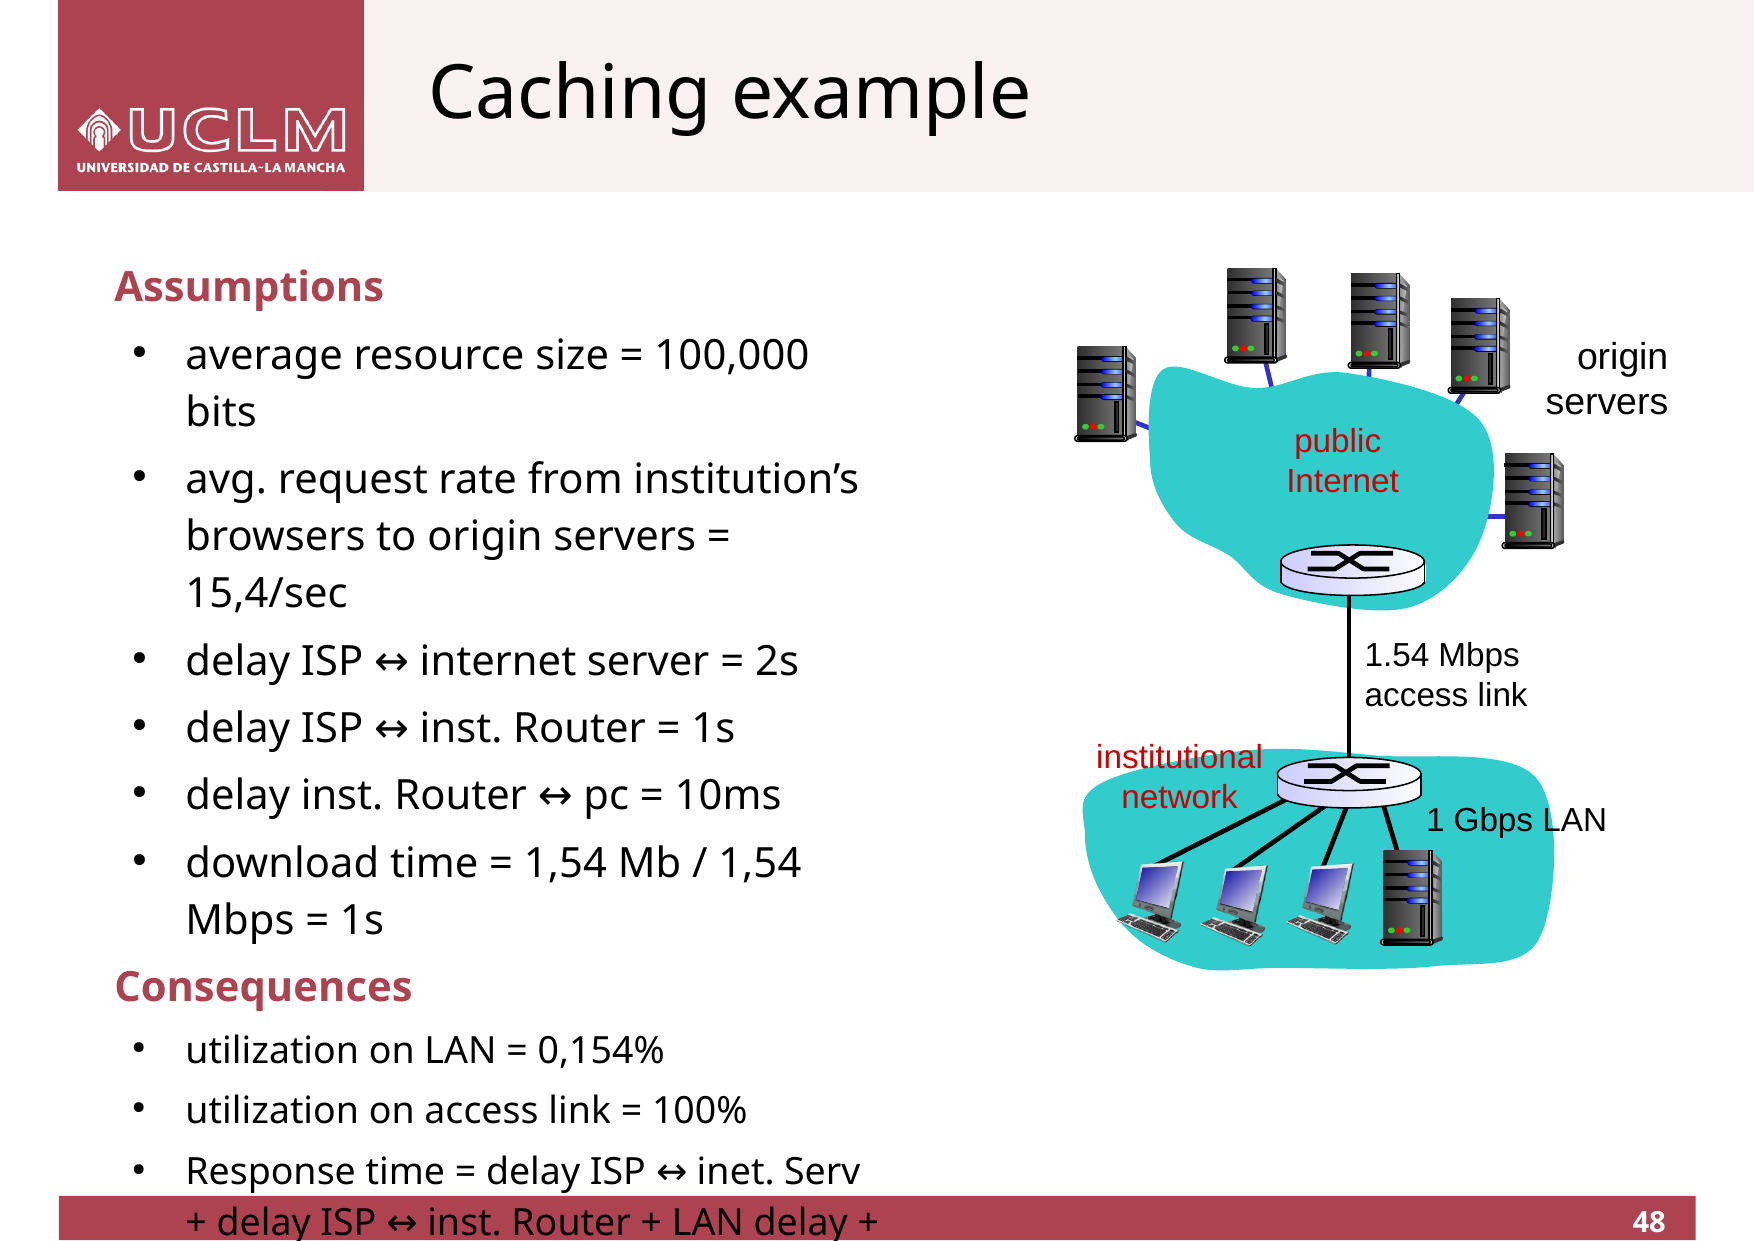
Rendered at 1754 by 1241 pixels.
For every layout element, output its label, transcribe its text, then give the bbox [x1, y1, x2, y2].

text_box [1305, 868, 1348, 910]
picture [58, 0, 364, 191]
text_box [1348, 273, 1411, 369]
text_box [1083, 824, 1230, 890]
picture [1099, 857, 1356, 953]
title Caching example [413, 0, 1667, 198]
text_box public Internet [1262, 411, 1414, 508]
text_box [1502, 453, 1565, 549]
text_box origin servers [1530, 324, 1684, 431]
text_box [1148, 366, 1494, 611]
text_box [1074, 346, 1137, 442]
text_box [1448, 298, 1511, 394]
text_box [1224, 268, 1287, 363]
text_box [1151, 748, 1555, 971]
text_box [1135, 866, 1178, 909]
text_box 1.54 Mbps access link [1349, 625, 1545, 721]
text_box 1 Gbps LAN [1411, 790, 1623, 846]
text_box [1219, 869, 1262, 912]
list Assumptions average resource size = 100,000 bits avg. request rate from institution’s browsers to origin servers = 15,4/sec delay ISP ↔ internet server = 2s delay ISP ↔ inst. Router = 1s delay inst. Router ↔ pc = 10ms download time = 1,54 Mb / 1,54 Mbps = 1s Consequences utilization on LAN = 0,154% utilization on access link = 100% Response time = delay ISP ↔ inet. Serv + delay ISP ↔ inst. Router + LAN delay + down. Time = 2 + 1 + 0,01 + 1 = 4,01 s [99, 249, 899, 1223]
text_box institutional network [1081, 727, 1279, 824]
